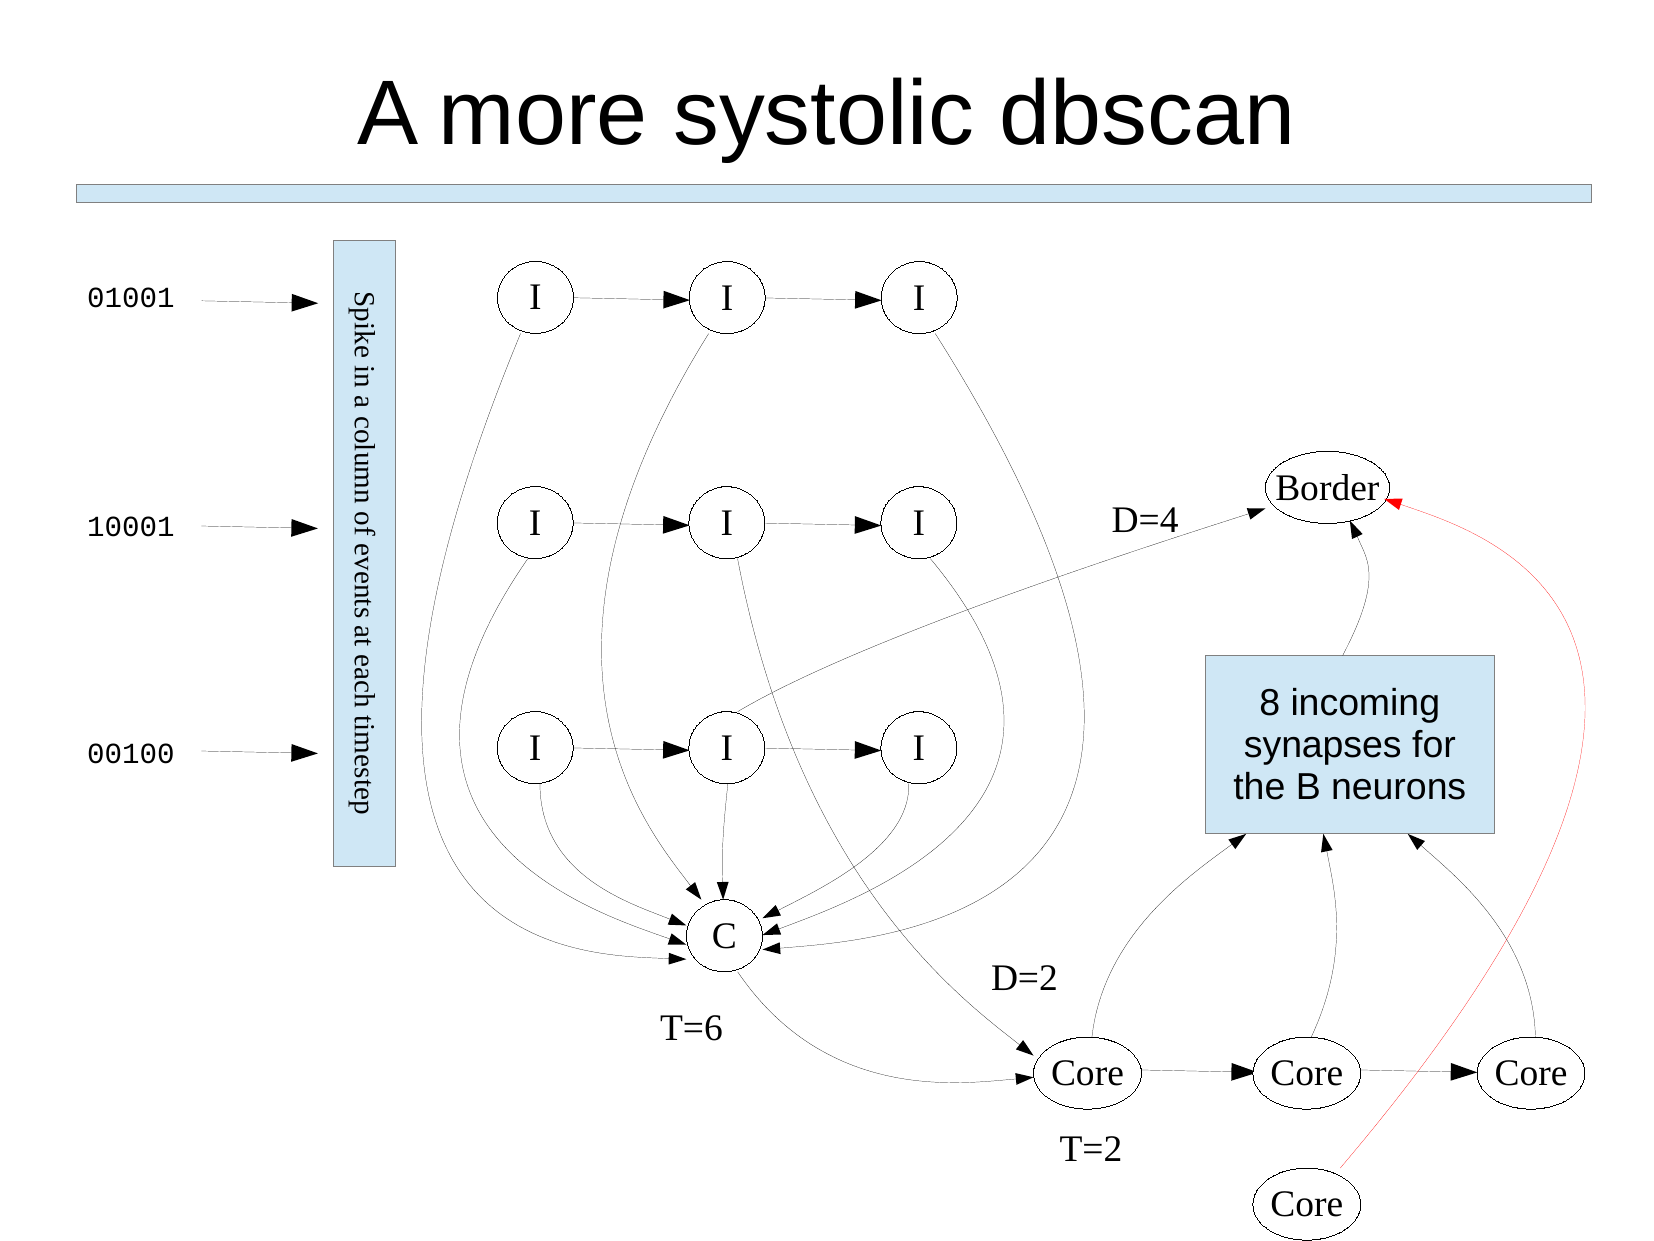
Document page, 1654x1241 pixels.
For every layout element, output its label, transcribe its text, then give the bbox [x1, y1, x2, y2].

text_box I [497, 711, 574, 784]
text_box 8 incoming synapses for the B neurons [1205, 655, 1495, 834]
text_box [76, 184, 1592, 203]
text_box D=4 [1096, 491, 1194, 548]
text_box I [688, 486, 765, 559]
title A more systolic dbscan [82, 61, 1571, 164]
text_box I [880, 486, 957, 559]
text_box 01001 [72, 275, 190, 324]
text_box T=2 [1044, 1120, 1138, 1178]
text_box Core [1252, 1037, 1361, 1110]
text_box D=2 [976, 949, 1074, 1006]
text_box I [497, 486, 574, 559]
text_box I [689, 261, 766, 334]
text_box 10001 [72, 504, 190, 553]
text_box I [497, 261, 574, 334]
text_box Core [1252, 1168, 1361, 1241]
text_box Spike in a column of events at each timestep [333, 240, 396, 867]
text_box Core [1033, 1037, 1142, 1110]
text_box I [688, 711, 765, 784]
text_box Core [1477, 1037, 1585, 1110]
text_box Border [1265, 451, 1390, 524]
text_box C [686, 899, 763, 972]
text_box 00100 [72, 732, 190, 781]
text_box I [881, 261, 958, 334]
text_box T=6 [645, 999, 738, 1056]
text_box I [880, 711, 957, 784]
